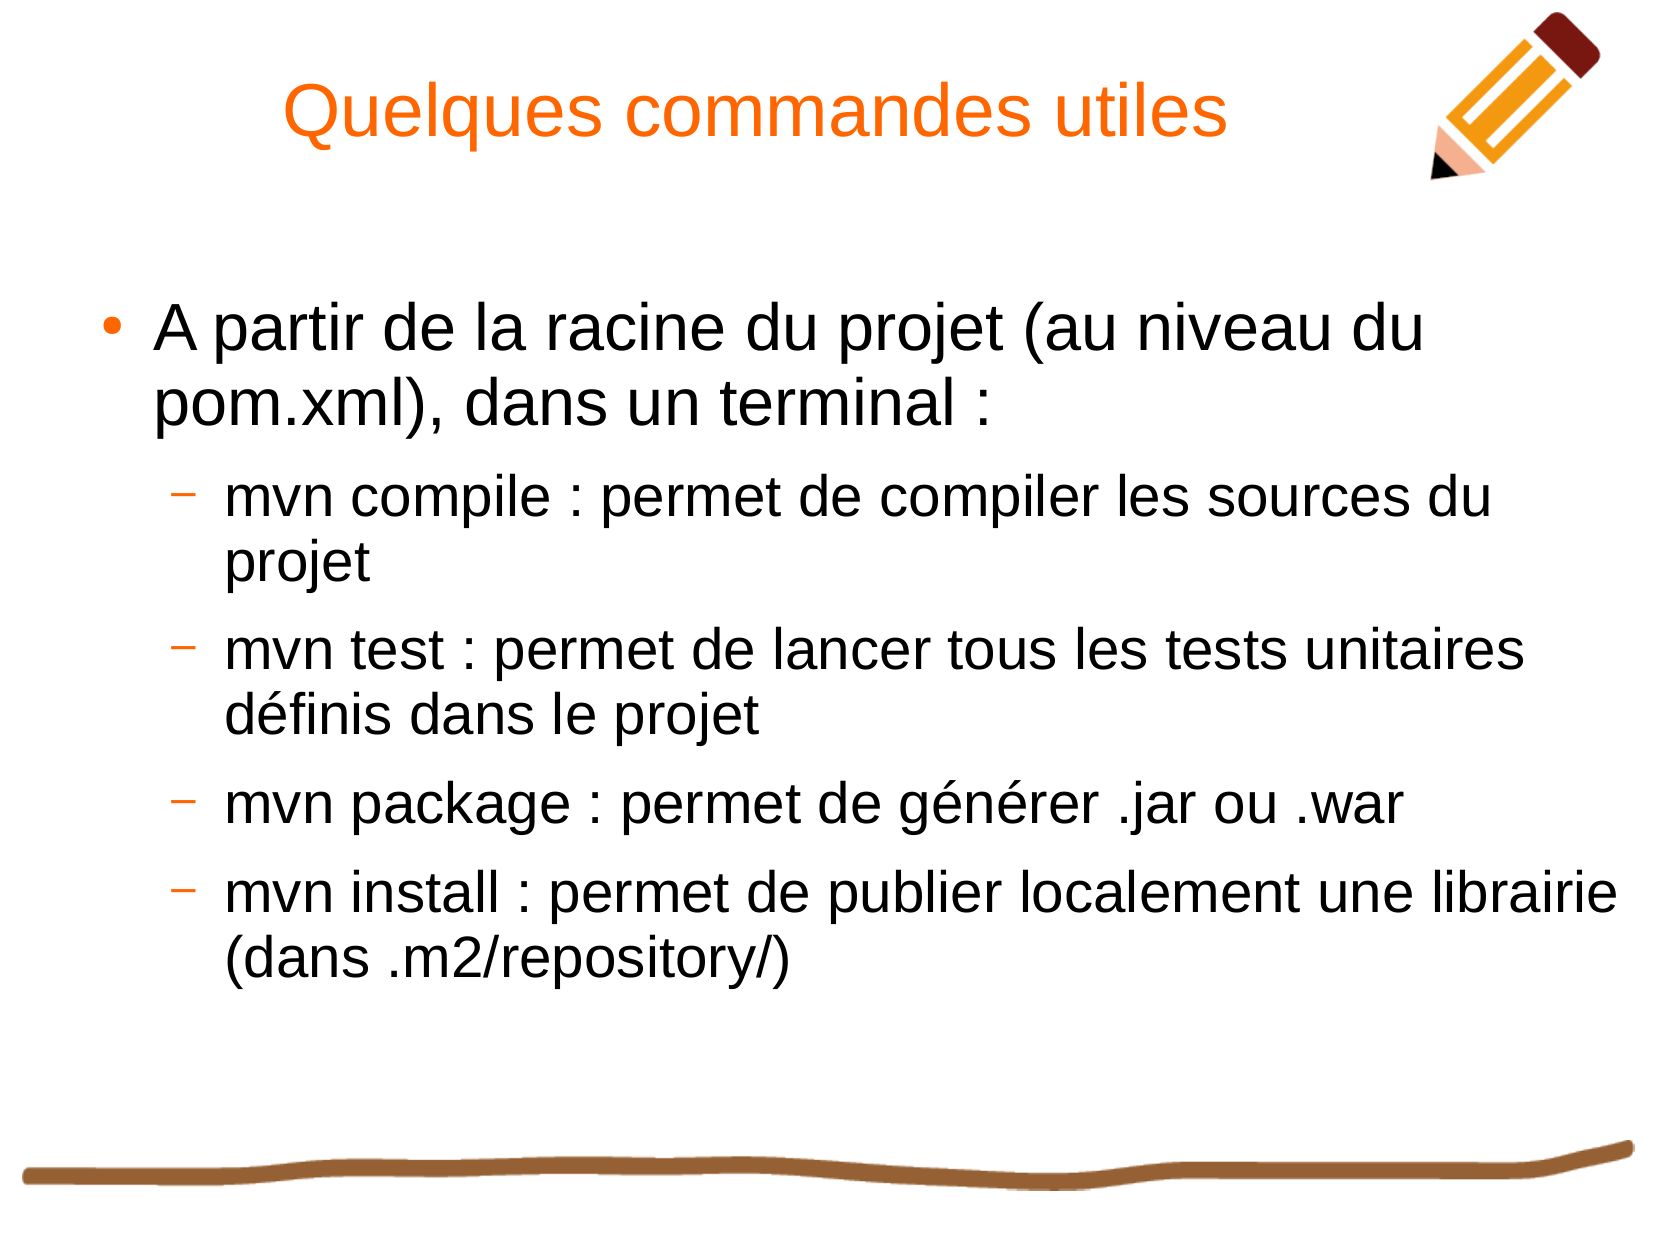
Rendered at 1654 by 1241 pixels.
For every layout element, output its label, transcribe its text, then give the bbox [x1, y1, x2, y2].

picture [22, 1140, 1635, 1191]
picture [1430, 12, 1601, 181]
title Quelques commandes utiles [82, 49, 1430, 172]
list A partir de la racine du projet (au niveau du pom.xml), dans un terminal : mvn compile : permet de compiler les sources du projet mvn test : permet de lancer tous les tests unitaires définis dans le projet mvn package : permet de générer .jar ou .war mvn install : permet de publier localement une librairie (dans .m2/repository/) [82, 290, 1630, 1122]
